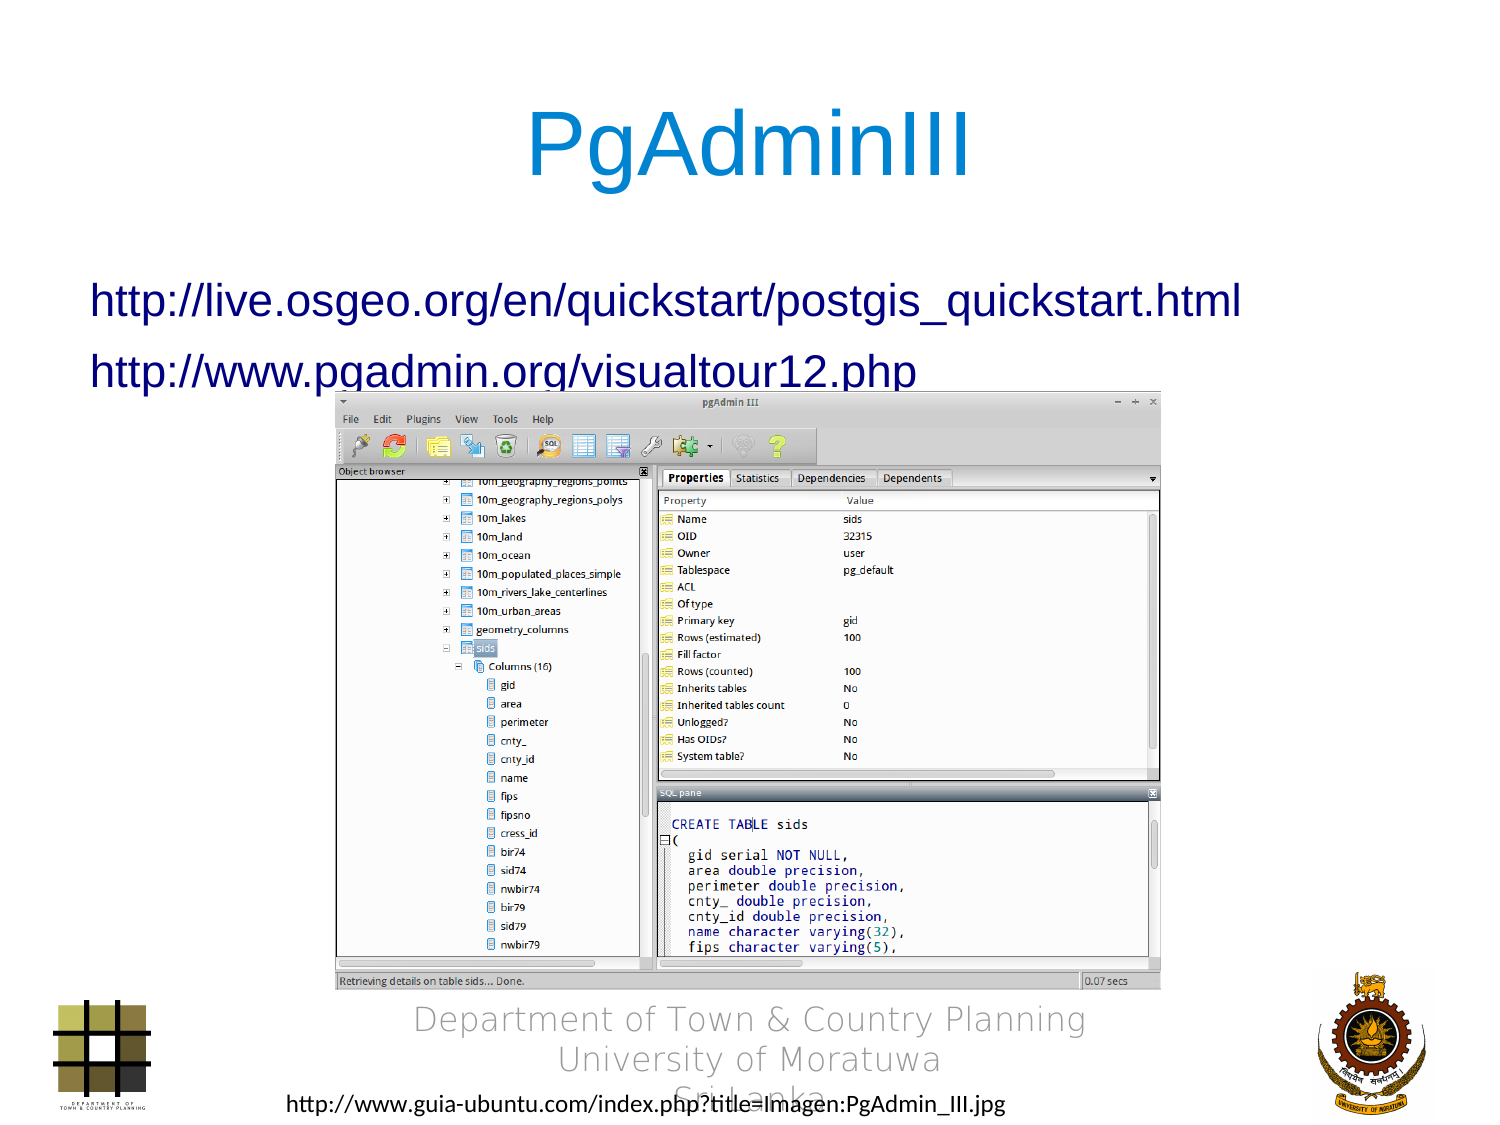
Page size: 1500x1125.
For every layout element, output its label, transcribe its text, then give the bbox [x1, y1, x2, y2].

picture [1312, 966, 1435, 1125]
list http://live.osgeo.org/en/quickstart/postgis_quickstart.html http://www.pgadmin.org/visualtour12.php [75, 262, 1426, 915]
picture [53, 1000, 151, 1110]
text_box http://www.guia-ubuntu.com/index.php?title=Imagen:PgAdmin_III.jpg [271, 1080, 1171, 1125]
picture [335, 391, 1161, 991]
title PgAdminIII [75, 45, 1426, 233]
